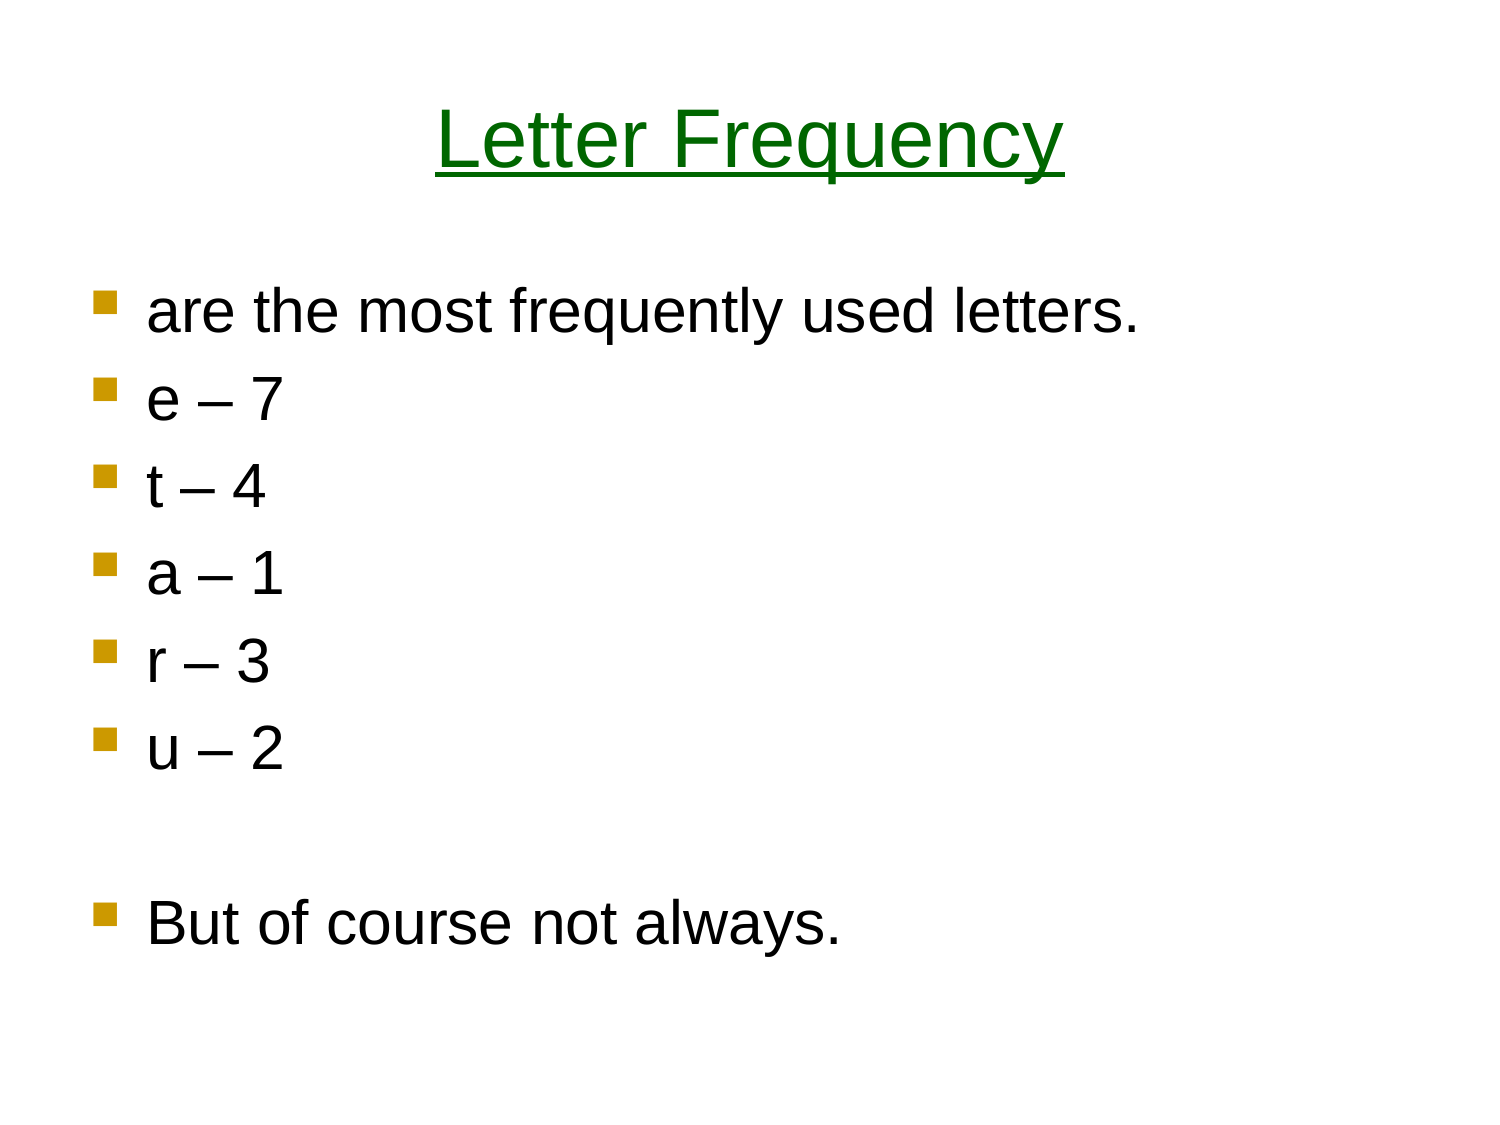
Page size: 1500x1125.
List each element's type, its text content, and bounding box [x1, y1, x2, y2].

list are the most frequently used letters. e – 7 t – 4 a – 1 r – 3 u – 2 But of course not always. [75, 262, 1425, 1006]
title Letter Frequency [75, 88, 1425, 190]
